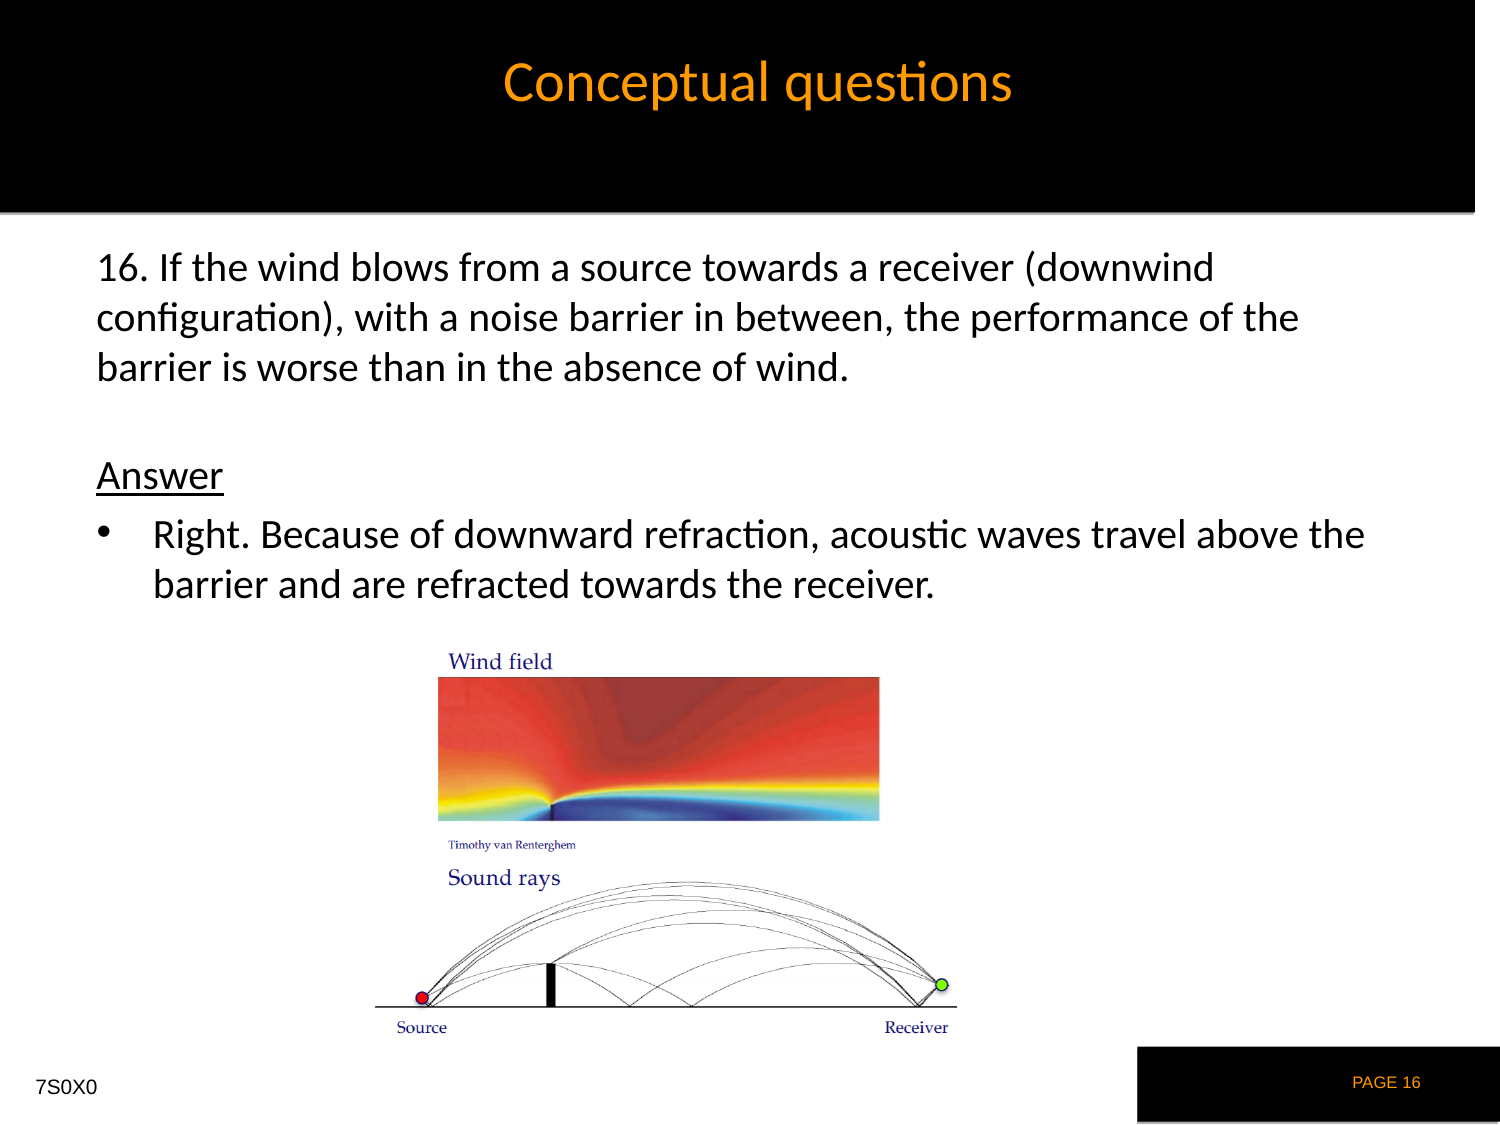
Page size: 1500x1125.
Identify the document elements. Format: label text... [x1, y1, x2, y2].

list 16. If the wind blows from a source towards a receiver (downwind configuration), with a noise barrier in between, the performance of the barrier is worse than in the absence of wind. Answer Right. Because of downward refraction, acoustic waves travel above the barrier and are refracted towards the receiver. [81, 232, 1394, 419]
text_box 7S0X0 [35, 1070, 626, 1102]
text_box [0, 0, 1475, 213]
text_box PAGE 16 [1352, 1066, 1453, 1098]
text_box [1137, 1046, 1500, 1122]
title Conceptual questions [100, 35, 1417, 187]
picture [372, 629, 964, 1044]
